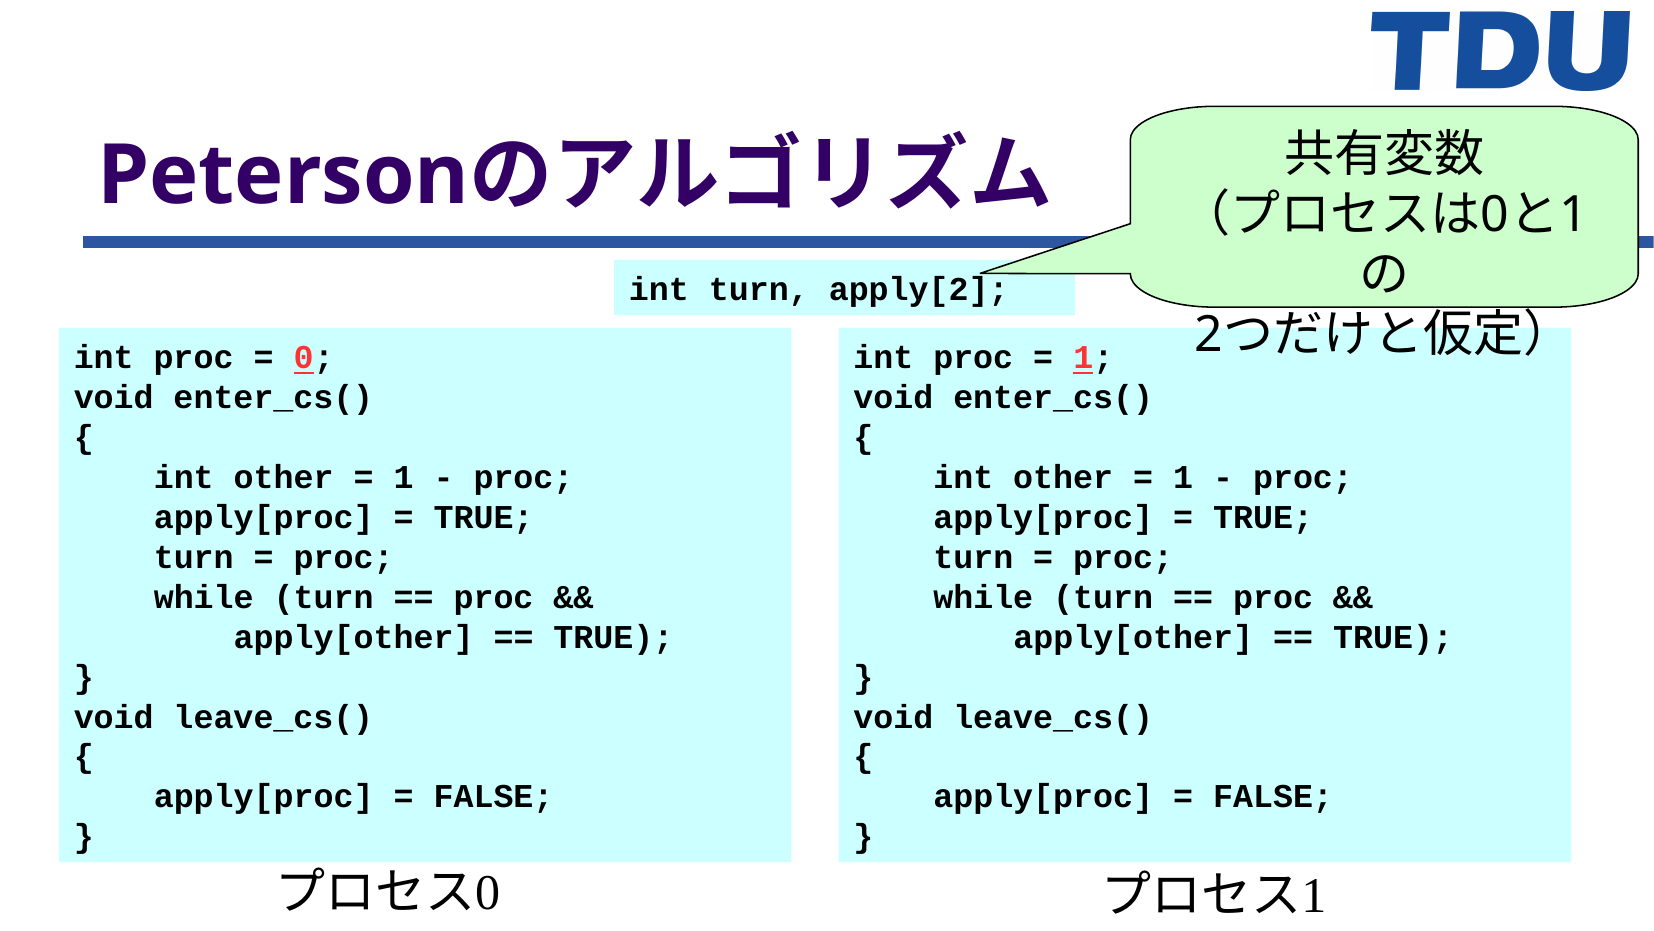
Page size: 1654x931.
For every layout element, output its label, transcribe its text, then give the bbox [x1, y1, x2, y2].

text_box 共有変数 （プロセスは0と1の 2つだけと仮定） [979, 106, 1639, 308]
text_box プロセス0 [260, 852, 497, 928]
text_box int turn, apply[2]; [614, 259, 1075, 316]
text_box int proc = 1; void enter_cs() { int other = 1 - proc; apply[proc] = TRUE; turn = proc; while (turn == proc && apply[other] == TRUE); } void leave_cs() { apply[proc] = FALSE; } [838, 327, 1571, 863]
text_box int proc = 0; void enter_cs() { int other = 1 - proc; apply[proc] = TRUE; turn = proc; while (turn == proc && apply[other] == TRUE); } void leave_cs() { apply[proc] = FALSE; } [59, 327, 792, 863]
title Petersonのアルゴリズム [82, 51, 1571, 228]
text_box プロセス1 [1086, 855, 1323, 931]
picture [1371, 11, 1630, 91]
